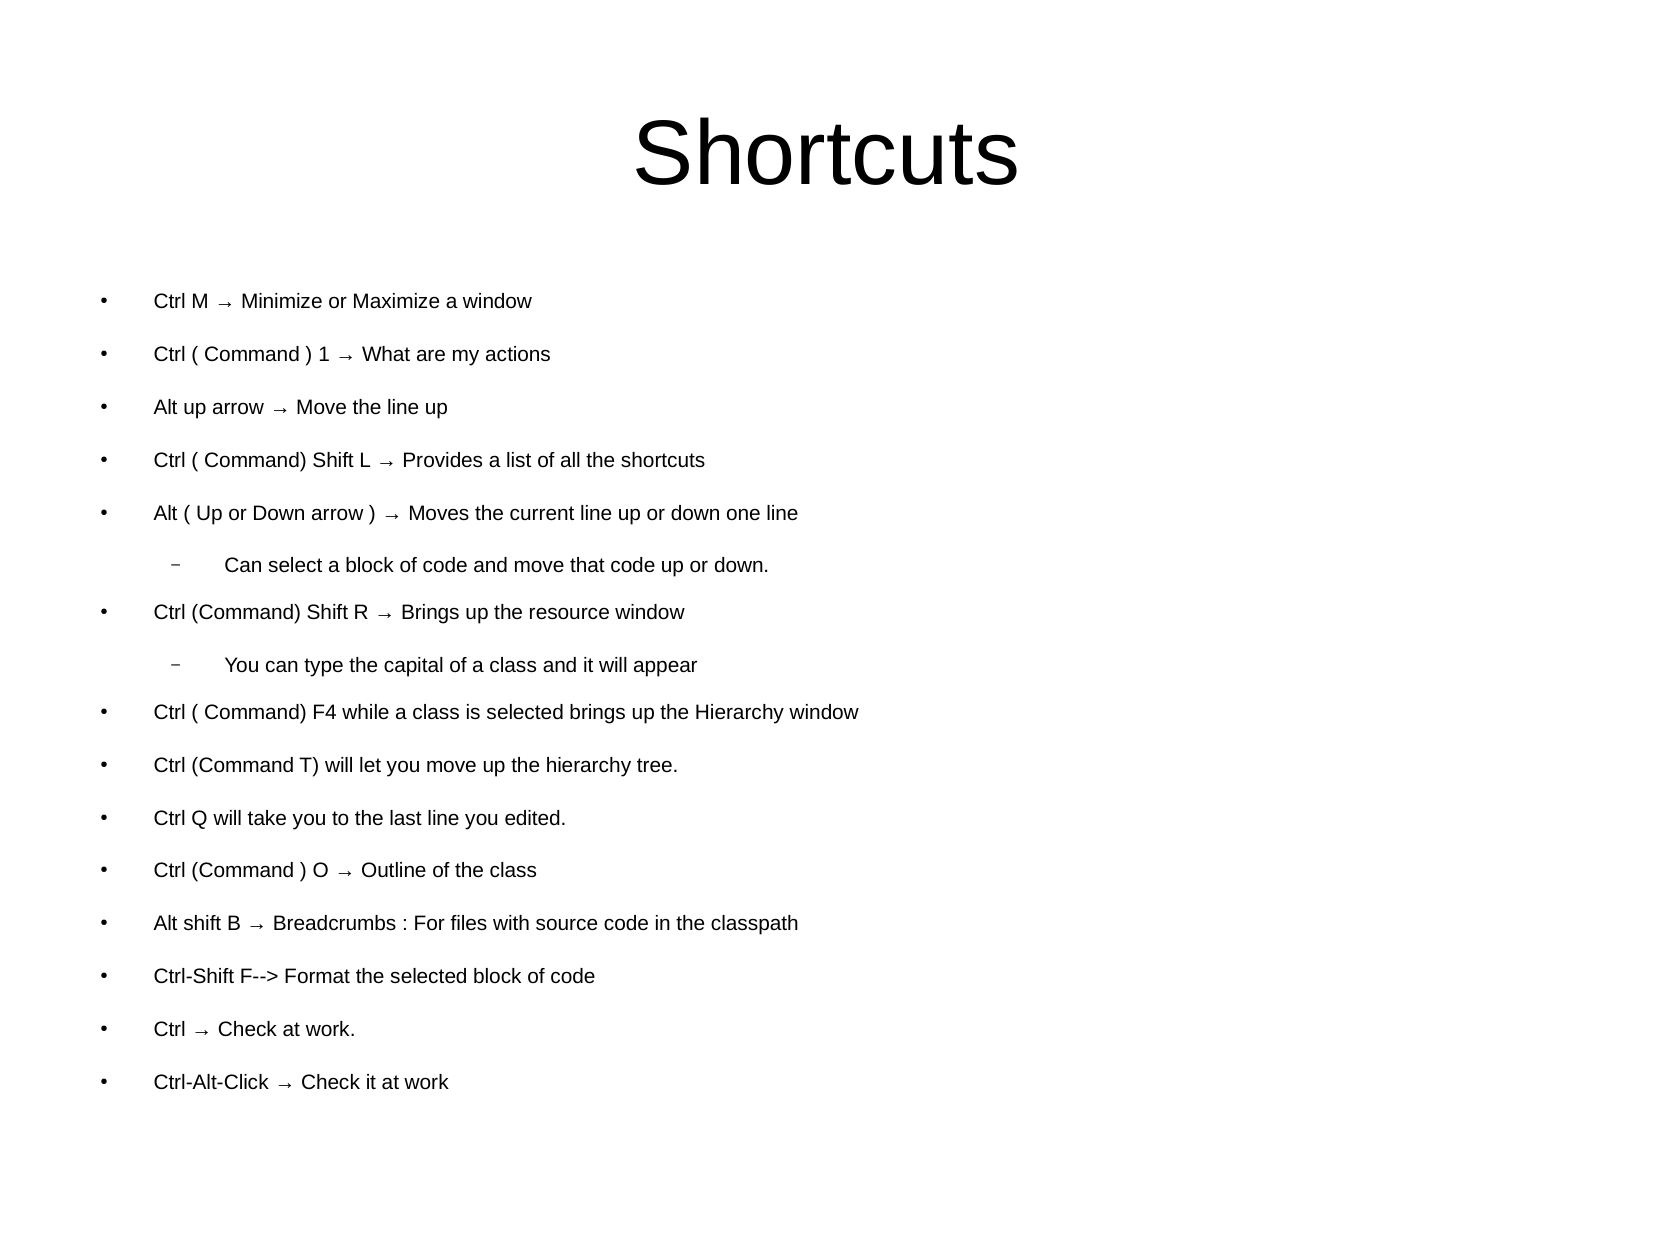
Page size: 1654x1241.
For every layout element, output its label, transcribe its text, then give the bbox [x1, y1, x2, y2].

list Ctrl M → Minimize or Maximize a window Ctrl ( Command ) 1 → What are my actions Alt up arrow → Move the line up Ctrl ( Command) Shift L → Provides a list of all the shortcuts Alt ( Up or Down arrow ) → Moves the current line up or down one line Can select a block of code and move that code up or down. Ctrl (Command) Shift R → Brings up the resource window You can type the capital of a class and it will appear Ctrl ( Command) F4 while a class is selected brings up the Hierarchy window Ctrl (Command T) will let you move up the hierarchy tree. Ctrl Q will take you to the last line you edited. Ctrl (Command ) O → Outline of the class Alt shift B → Breadcrumbs : For files with source code in the classpath Ctrl-Shift F--> Format the selected block of code Ctrl → Check at work. Ctrl-Alt-Click → Check it at work [82, 290, 1571, 1201]
title Shortcuts [82, 49, 1571, 257]
